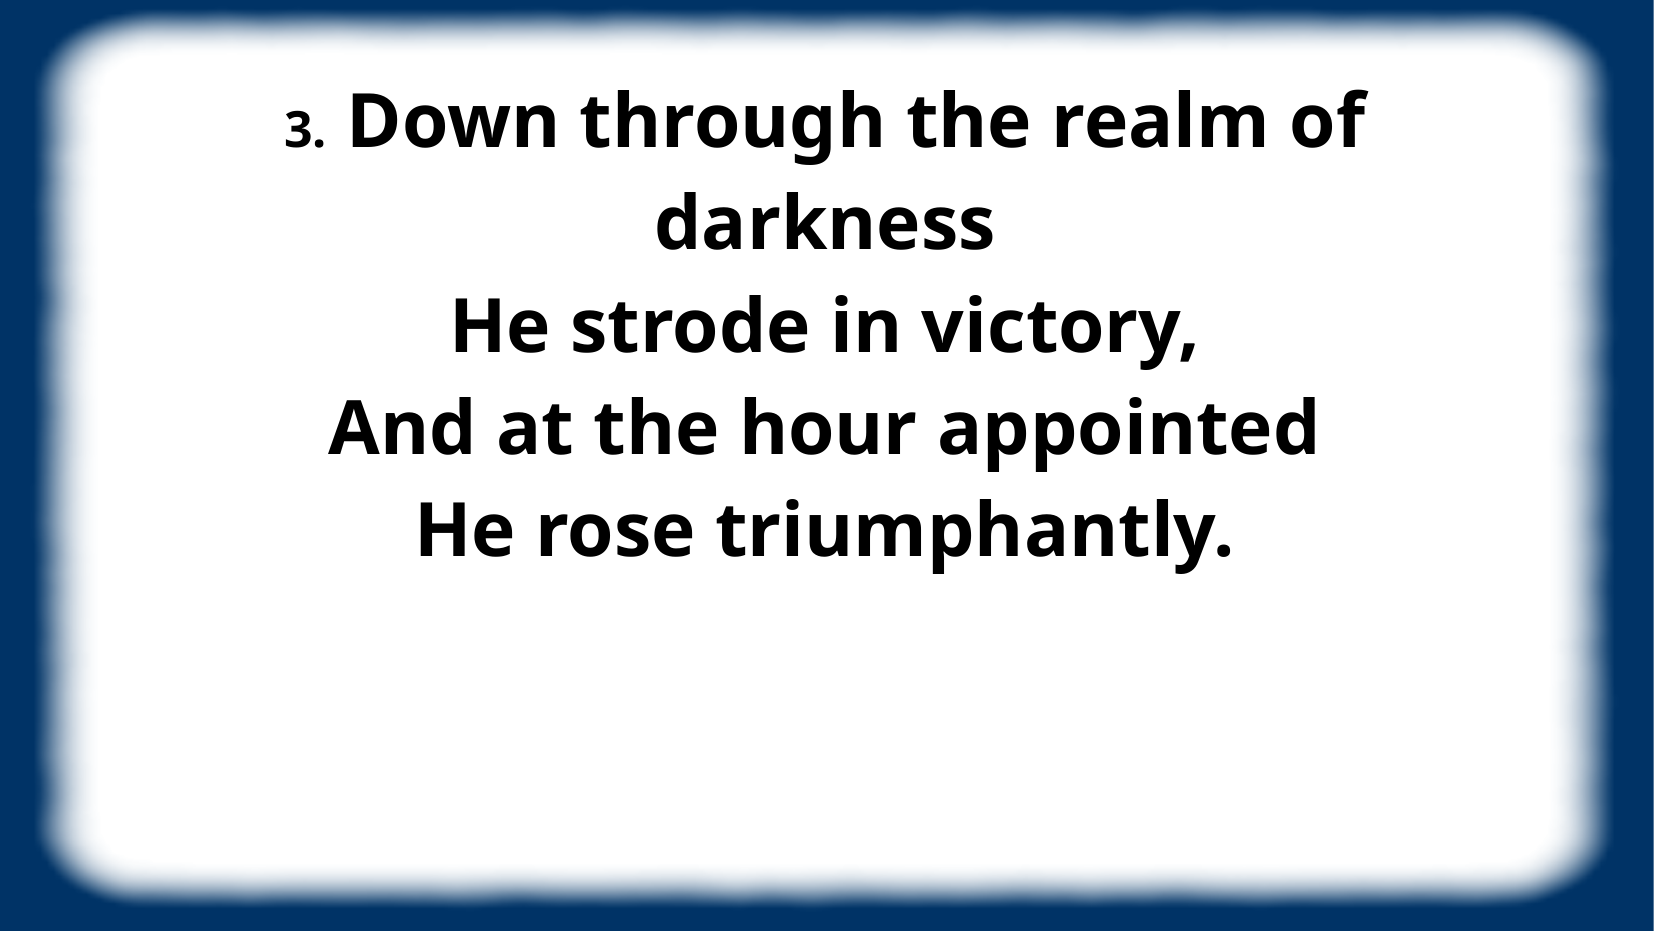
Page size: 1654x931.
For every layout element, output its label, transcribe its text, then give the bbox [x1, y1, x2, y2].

picture [0, 0, 1654, 931]
text_box 3. Down through the realm of darkness He strode in victory, And at the hour appointed He rose triumphantly. [105, 60, 1546, 473]
